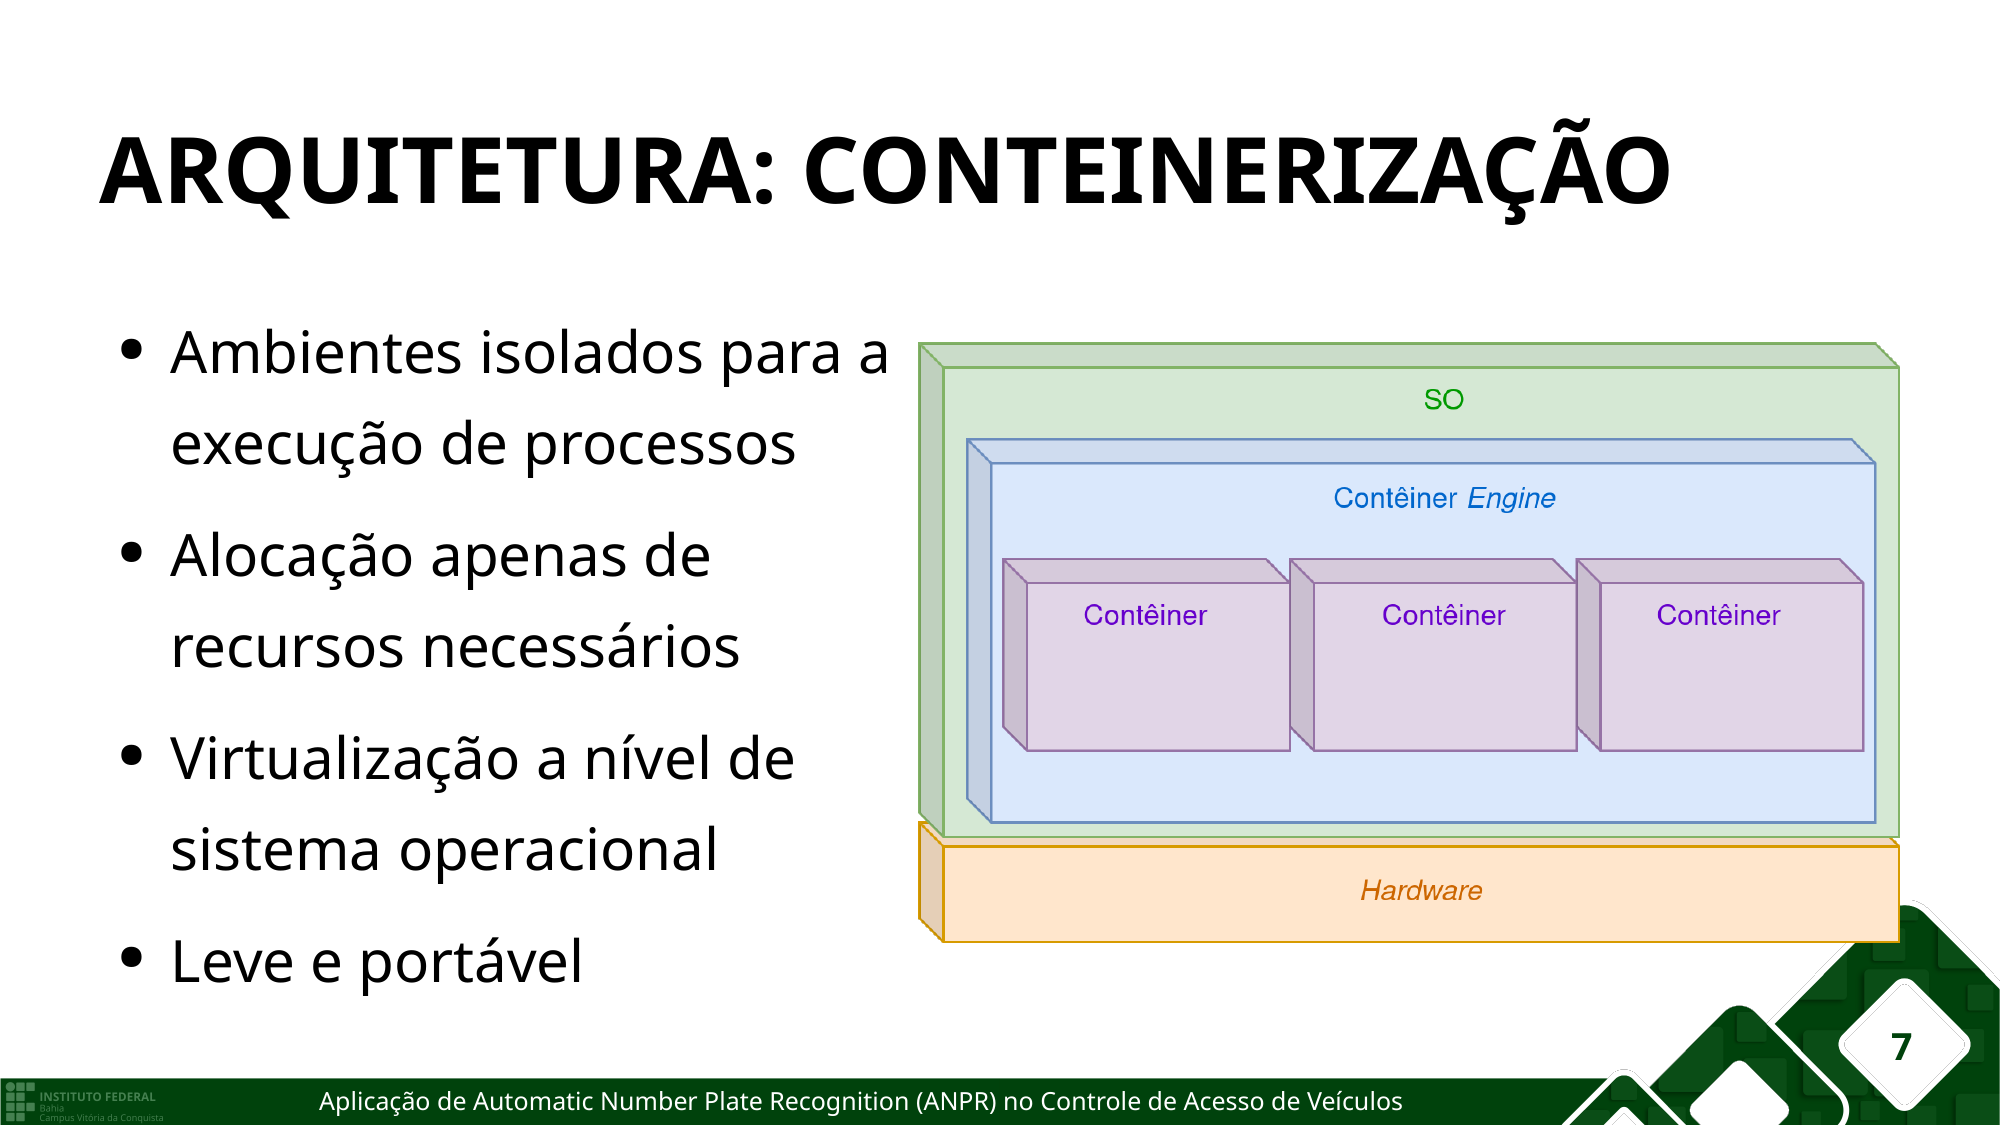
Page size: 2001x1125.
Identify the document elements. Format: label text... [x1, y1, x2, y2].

title ARQUITETURA: CONTEINERIZAÇÃO [99, 59, 1900, 277]
picture [0, 342, 2000, 1125]
list Ambientes isolados para a execução de processos Alocação apenas de recursos necessários Virtualização a nível de sistema operacional Leve e portável [99, 299, 898, 1014]
